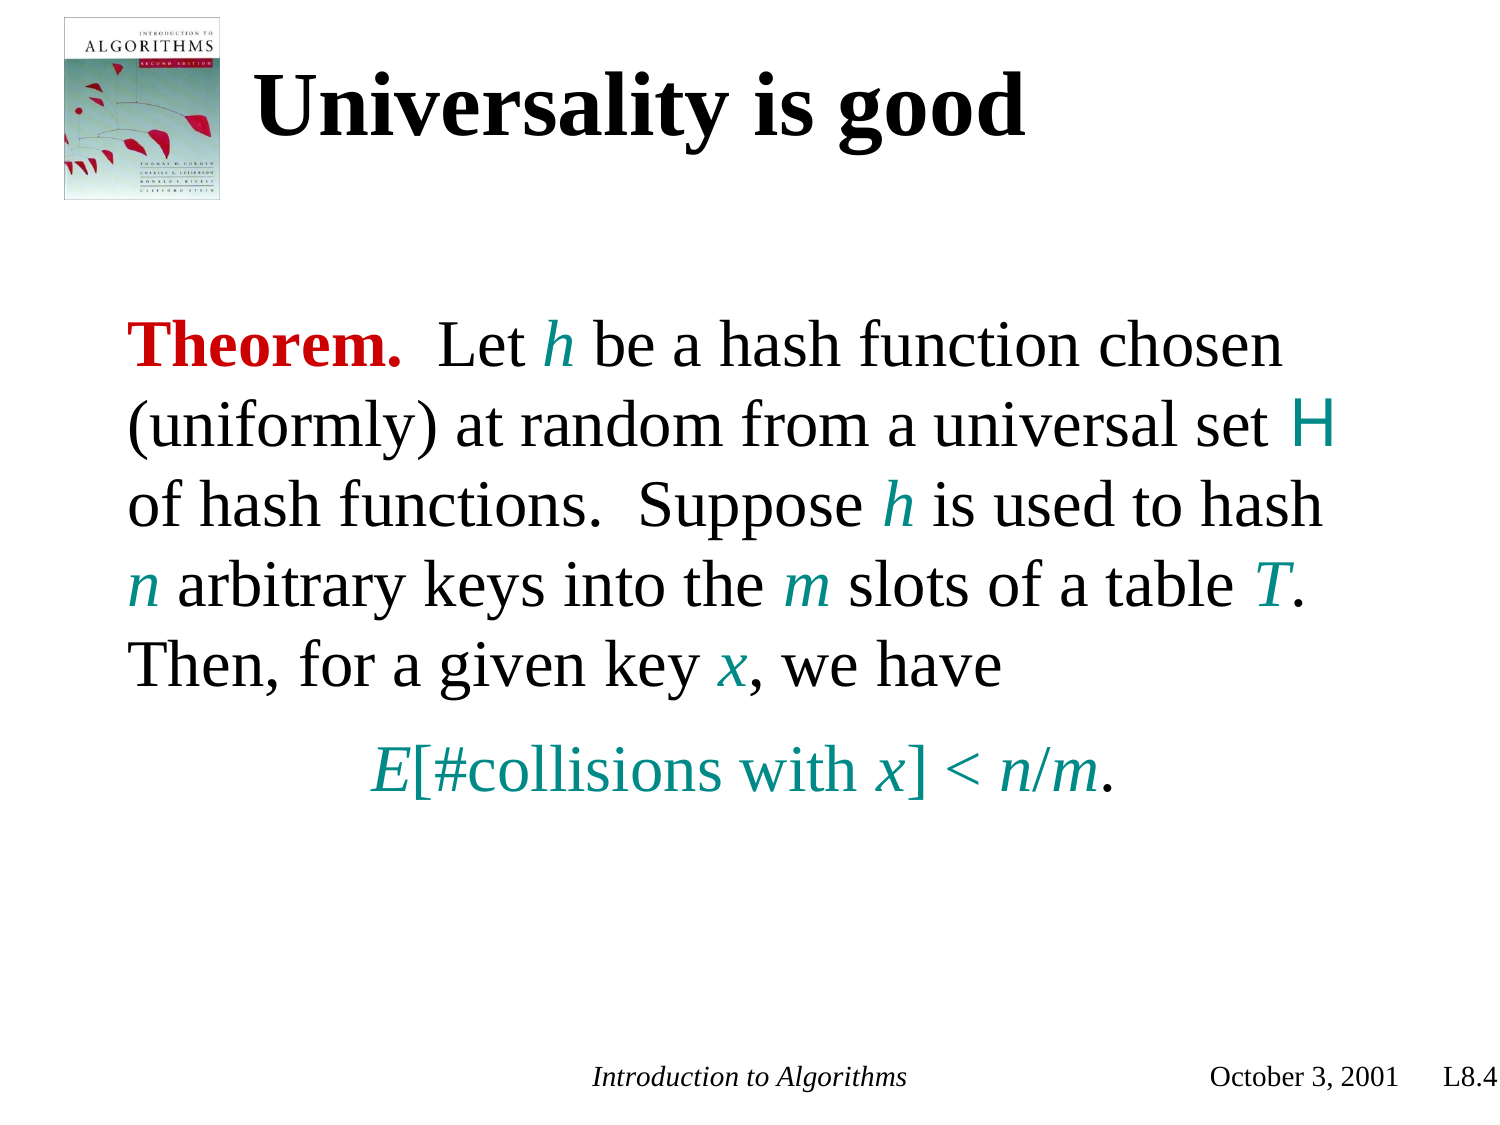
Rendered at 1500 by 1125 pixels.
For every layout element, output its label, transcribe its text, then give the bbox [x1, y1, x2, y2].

picture [64, 17, 220, 200]
text_box Introduction to Algorithms [577, 1049, 923, 1101]
text_box E[#collisions with x] < n/m. [356, 717, 1132, 813]
text_box Theorem. Let h be a hash function chosen (uniformly) at random from a universal set H of hash functions. Suppose h is used to hash n arbitrary keys into the m slots of a table T. Then, for a given key x, we have [112, 292, 1376, 708]
text_box Universality is good [237, 12, 1476, 201]
text_box October 3, 2001 L8.<number> [1087, 1049, 1500, 1101]
